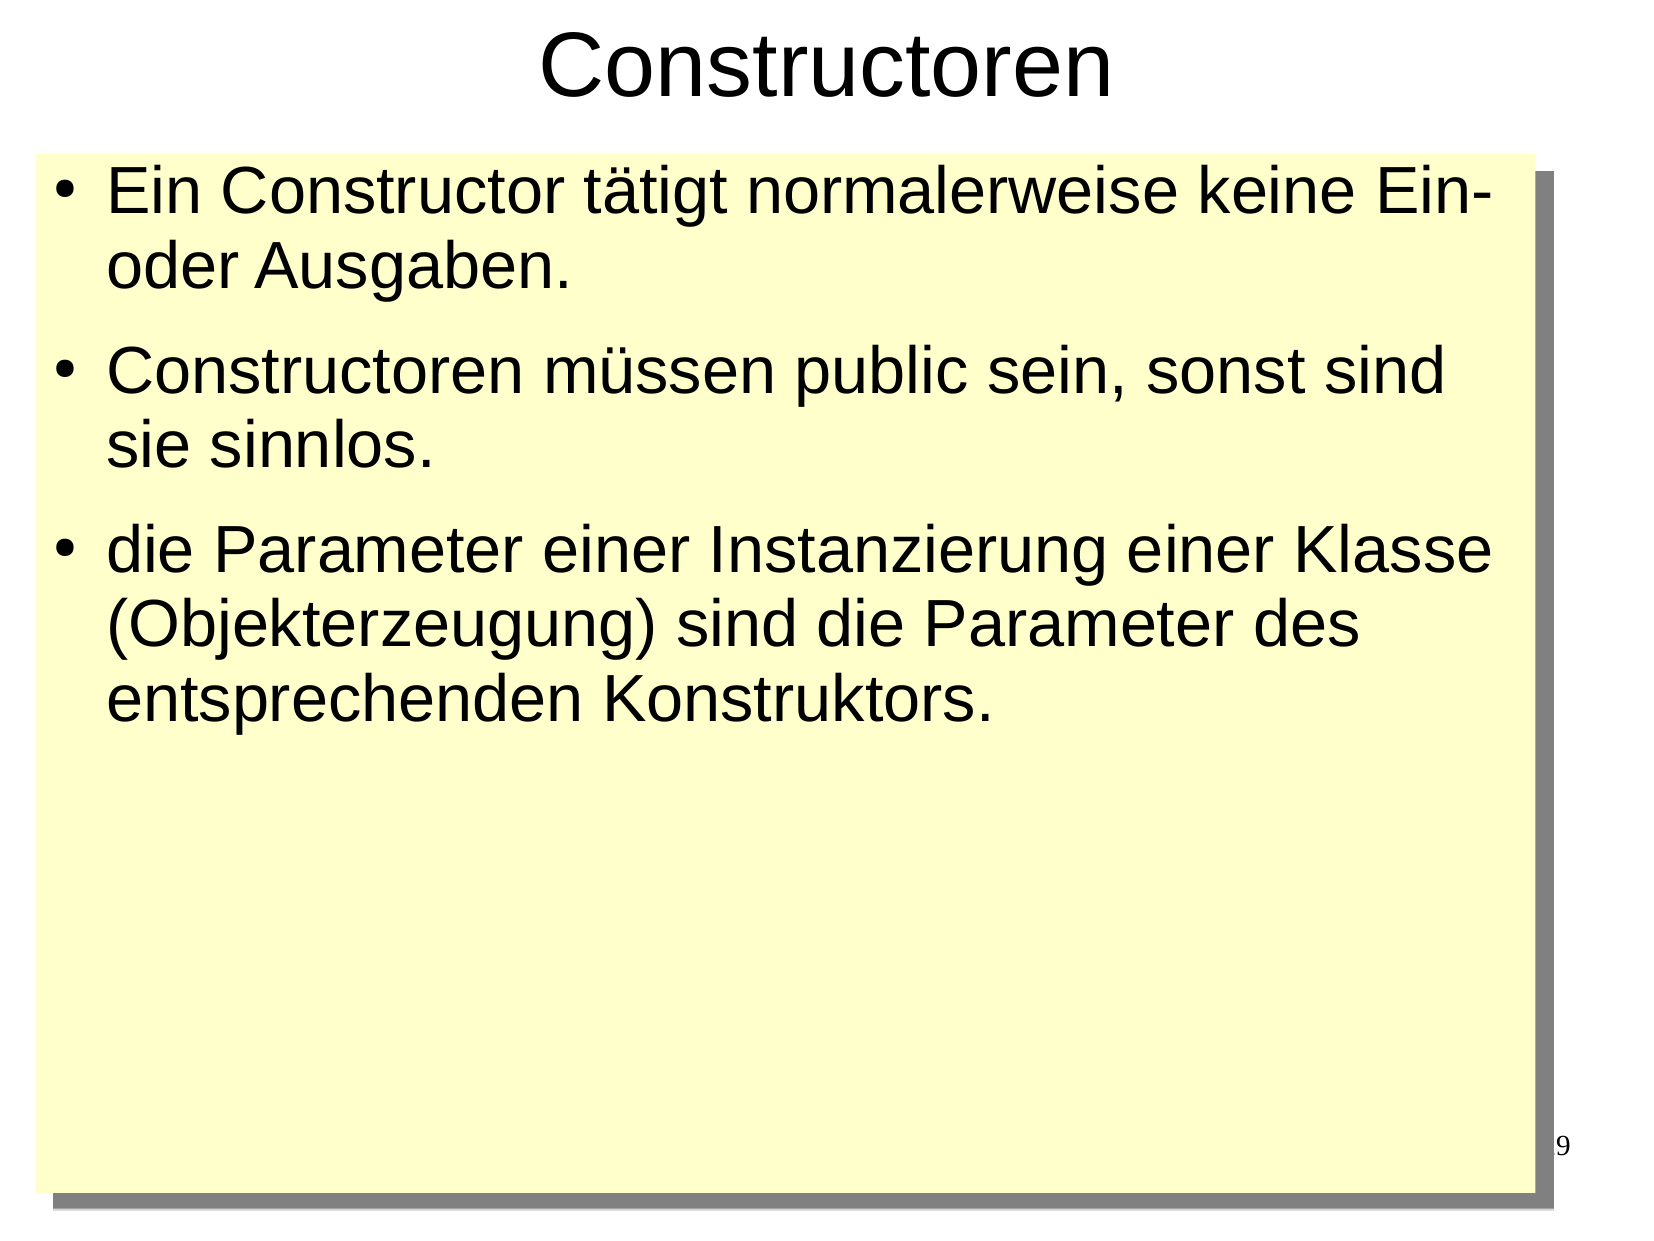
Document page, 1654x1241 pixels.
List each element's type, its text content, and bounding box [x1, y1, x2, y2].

list Ein Constructor tätigt normalerweise keine Ein- oder Ausgaben. Constructoren müssen public sein, sonst sind sie sinnlos. die Parameter einer Instanzierung einer Klasse (Objekterzeugung) sind die Parameter des entsprechenden Konstruktors. [35, 153, 1536, 1193]
title Constructoren [82, 0, 1571, 168]
